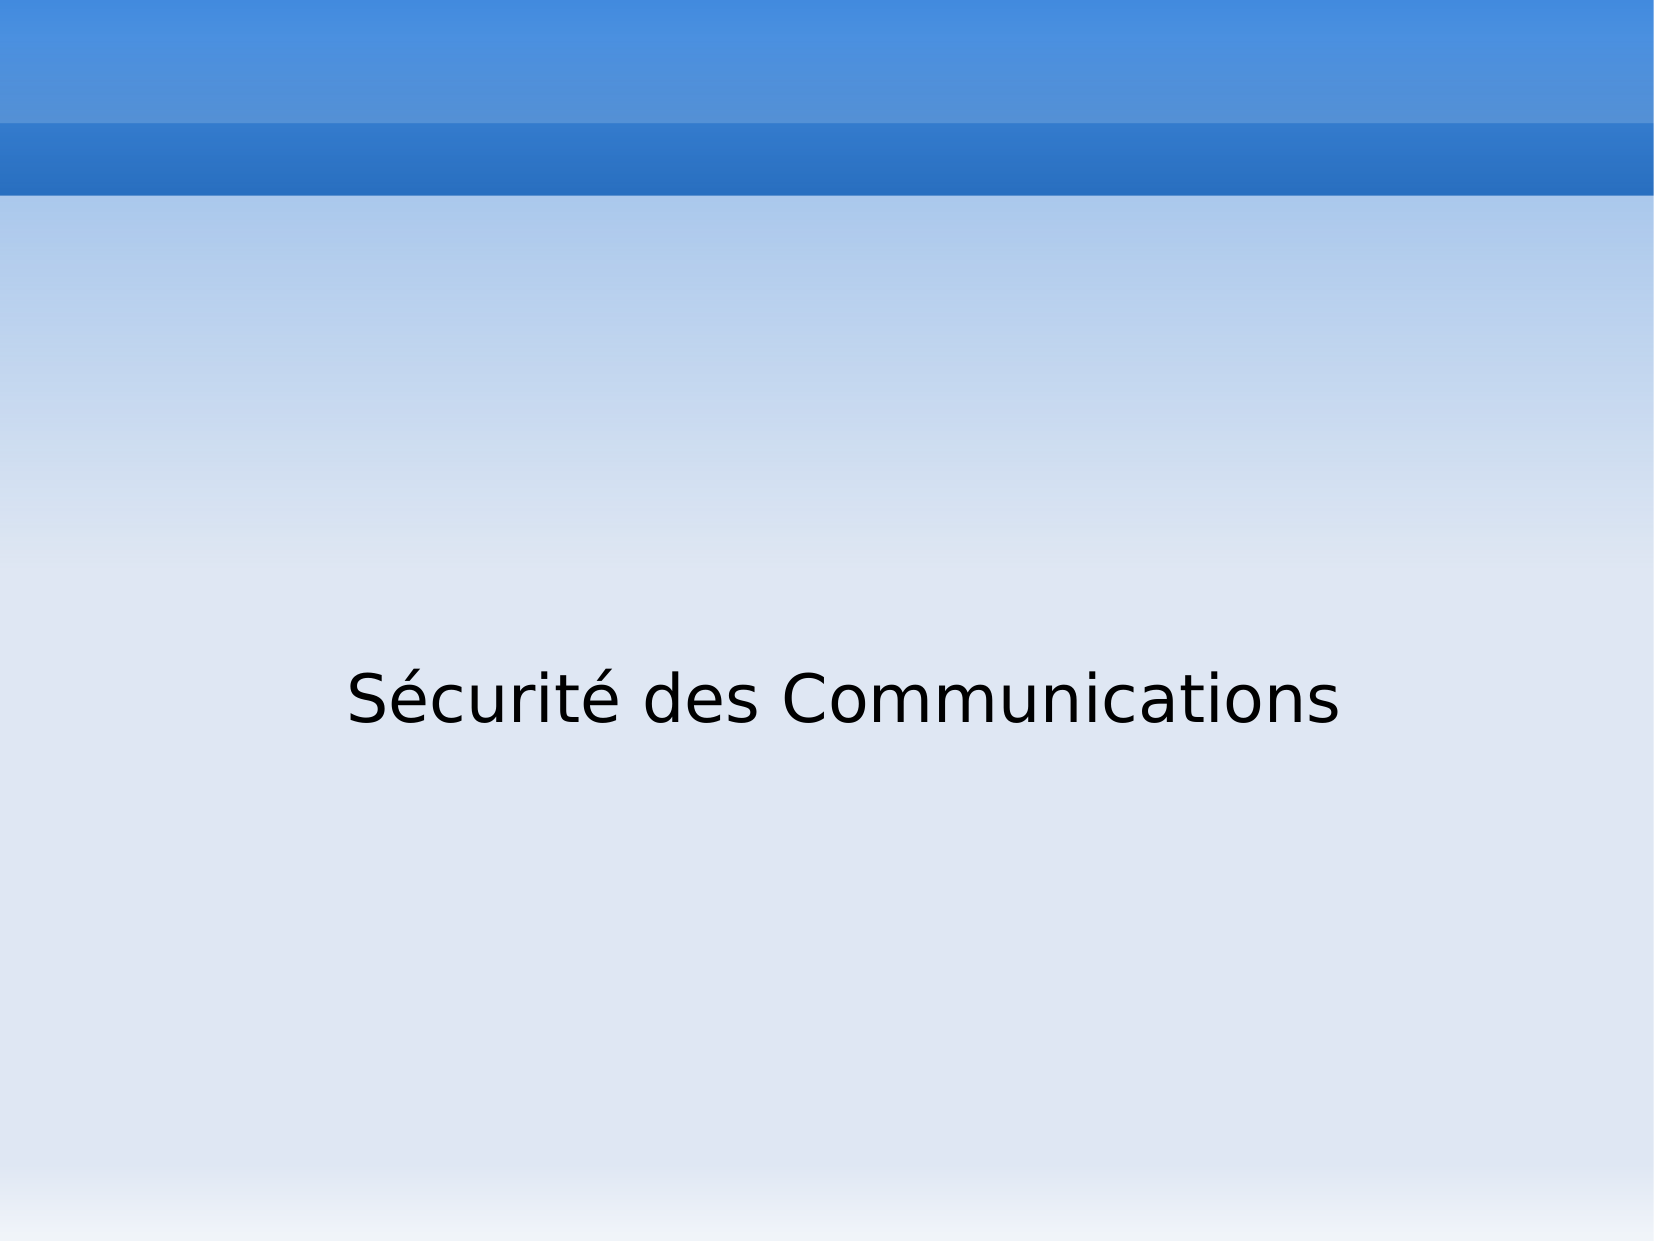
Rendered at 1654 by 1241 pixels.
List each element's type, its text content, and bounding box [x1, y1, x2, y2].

subtitle Sécurité des Communications [82, 290, 1571, 1109]
picture [0, 0, 1654, 1241]
